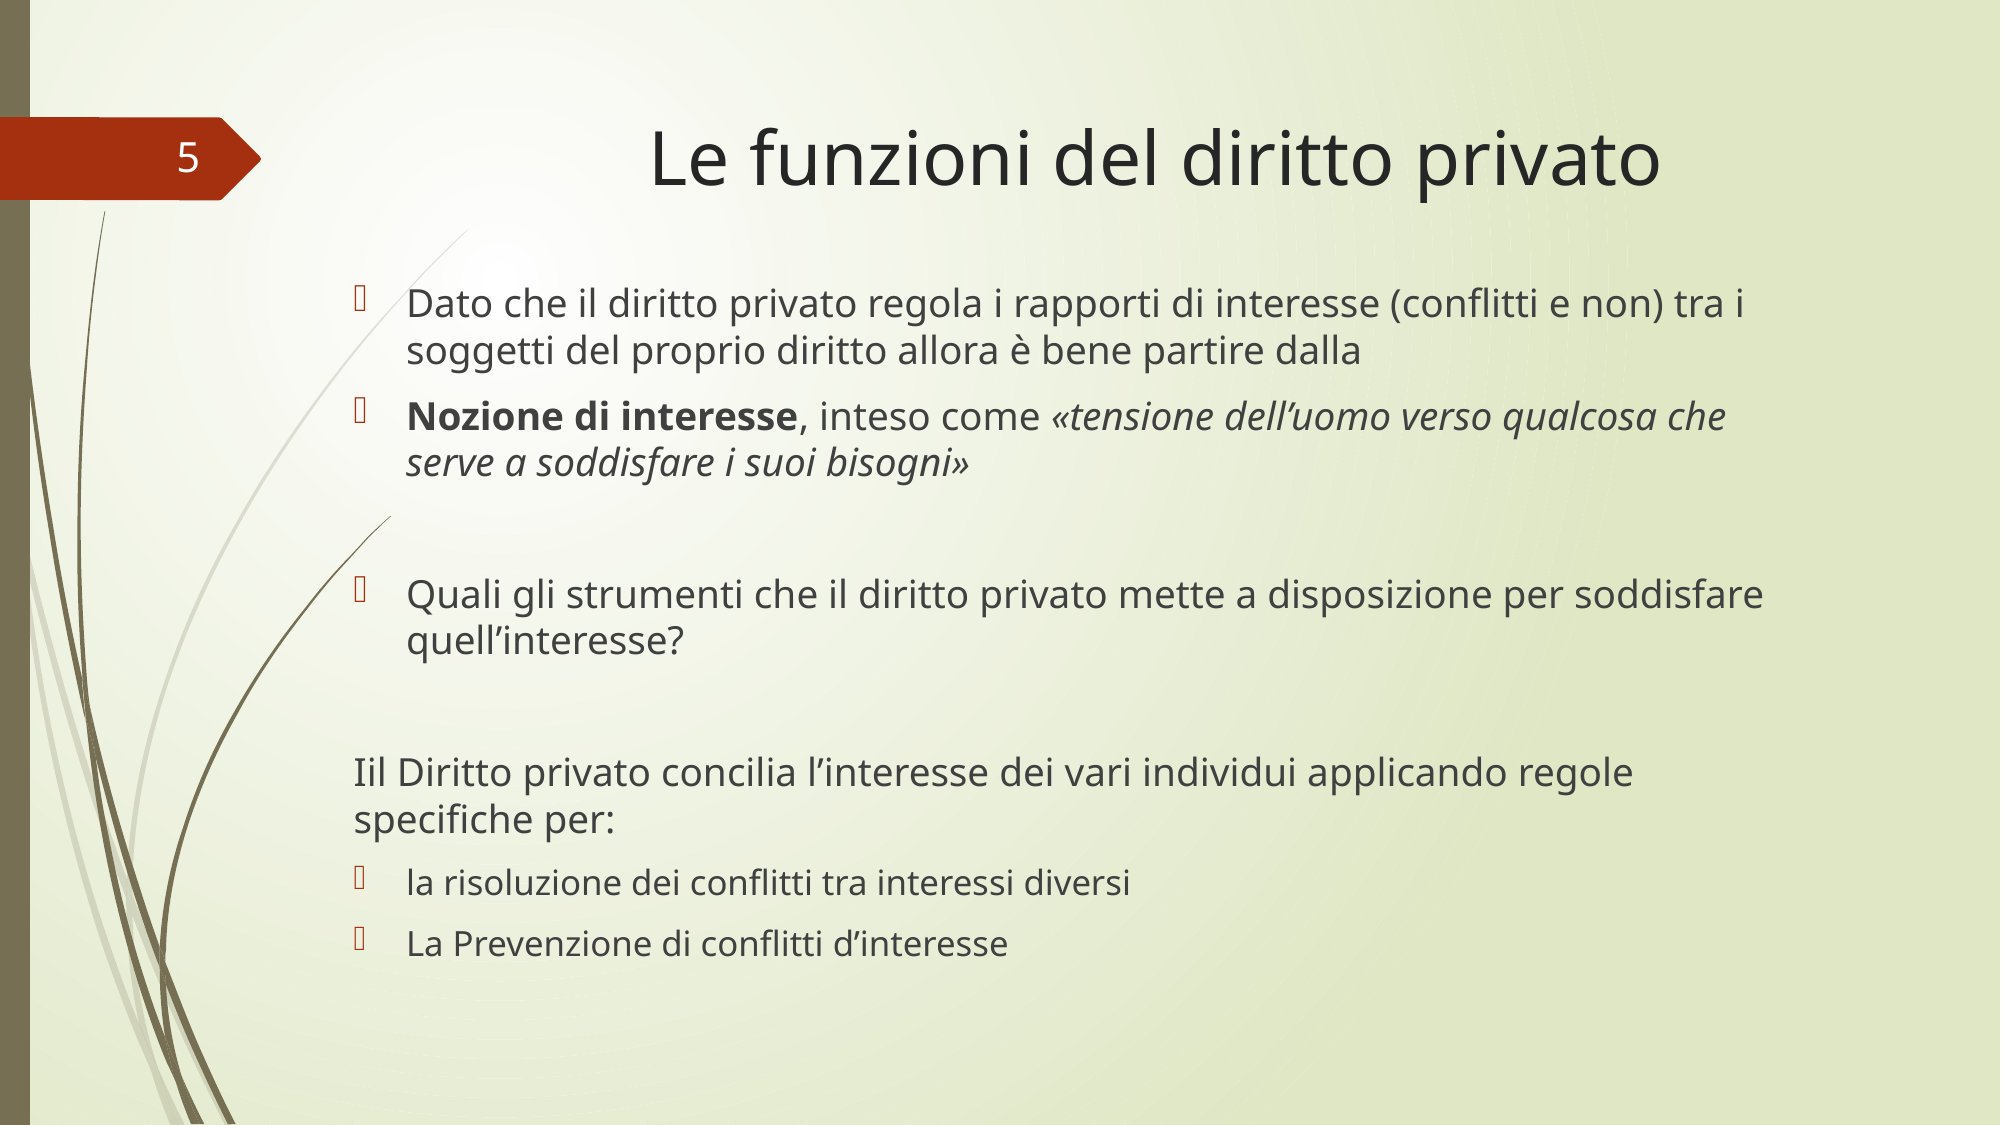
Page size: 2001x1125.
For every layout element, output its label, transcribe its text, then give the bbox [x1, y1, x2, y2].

title Le funzioni del diritto privato [425, 102, 1888, 313]
list Dato che il diritto privato regola i rapporti di interesse (conflitti e non) tra i soggetti del proprio diritto allora è bene partire dalla Nozione di interesse, inteso come «tensione dell’uomo verso qualcosa che serve a soddisfare i suoi bisogni» Quali gli strumenti che il diritto privato mette a disposizione per soddisfare quell’interesse? Iil Diritto privato concilia l’interesse dei vari individui applicando regole specifiche per: la risoluzione dei conflitti tra interessi diversi La Prevenzione di conflitti d’interesse [338, 271, 1802, 975]
slide_number <numero> [87, 129, 216, 190]
